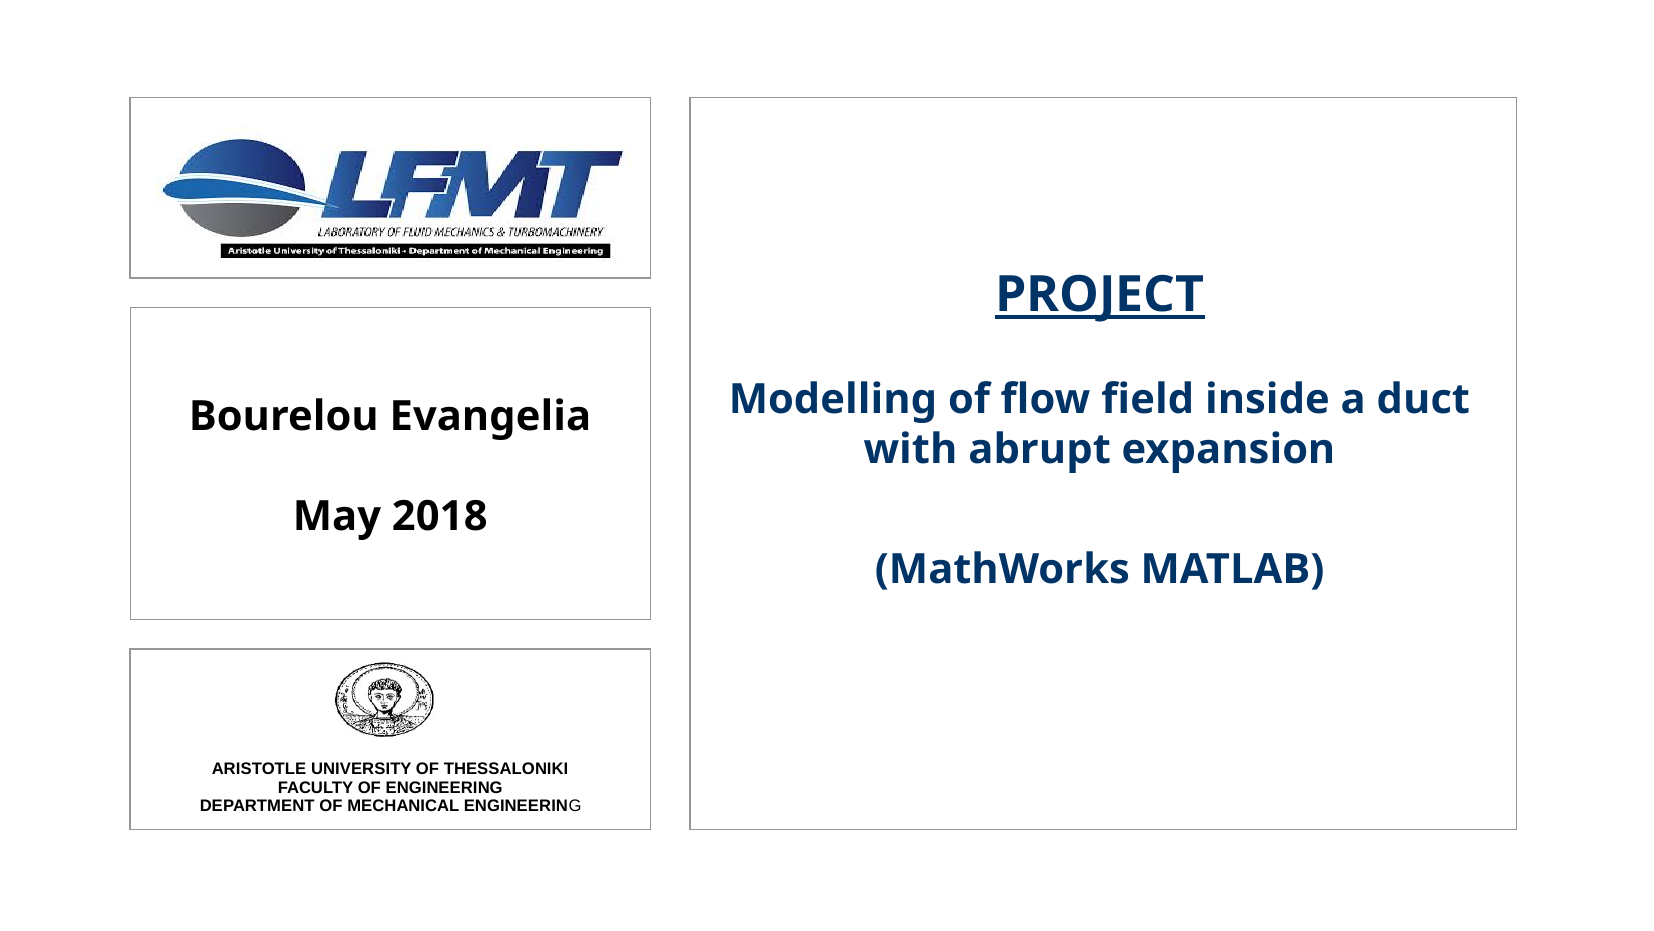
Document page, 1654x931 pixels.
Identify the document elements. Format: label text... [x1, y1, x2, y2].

title Bourelou Evangelia May 2018 [130, 307, 651, 620]
picture [331, 660, 437, 739]
text_box ARISTOTLE UNIVERSITY OF THESSALONIKI FACULTY OF ENGINEERING DEPARTMENT OF MECHANICAL ENGINEERING [156, 751, 625, 823]
subtitle PROJECT Modelling of flow field inside a duct with abrupt expansion (MathWorks MATLAB) [686, 163, 1514, 760]
picture [156, 126, 634, 264]
